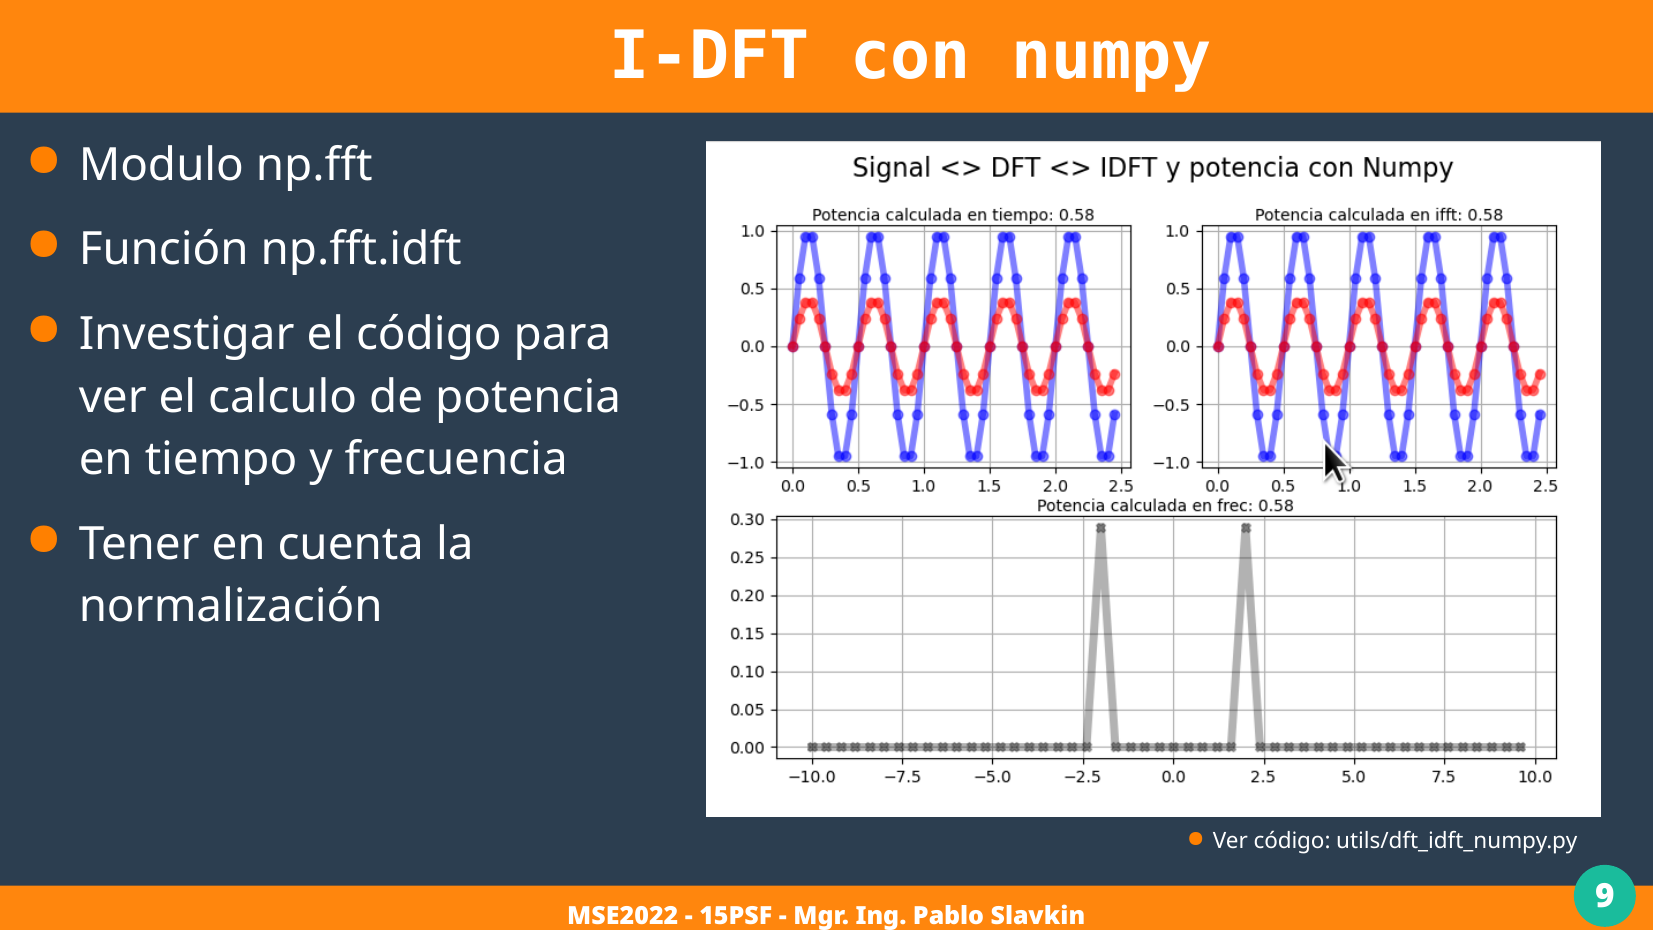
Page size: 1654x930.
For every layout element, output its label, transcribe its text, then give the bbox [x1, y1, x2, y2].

list Ver código: utils/dft_idft_numpy.py [1178, 825, 1583, 887]
list Modulo np.fft Función np.fft.idft Investigar el código para ver el calculo de potencia en tiempo y frecuencia Tener en cuenta la normalización [7, 131, 638, 826]
picture [706, 141, 1601, 818]
title I-DFT con numpy [609, 16, 1276, 113]
